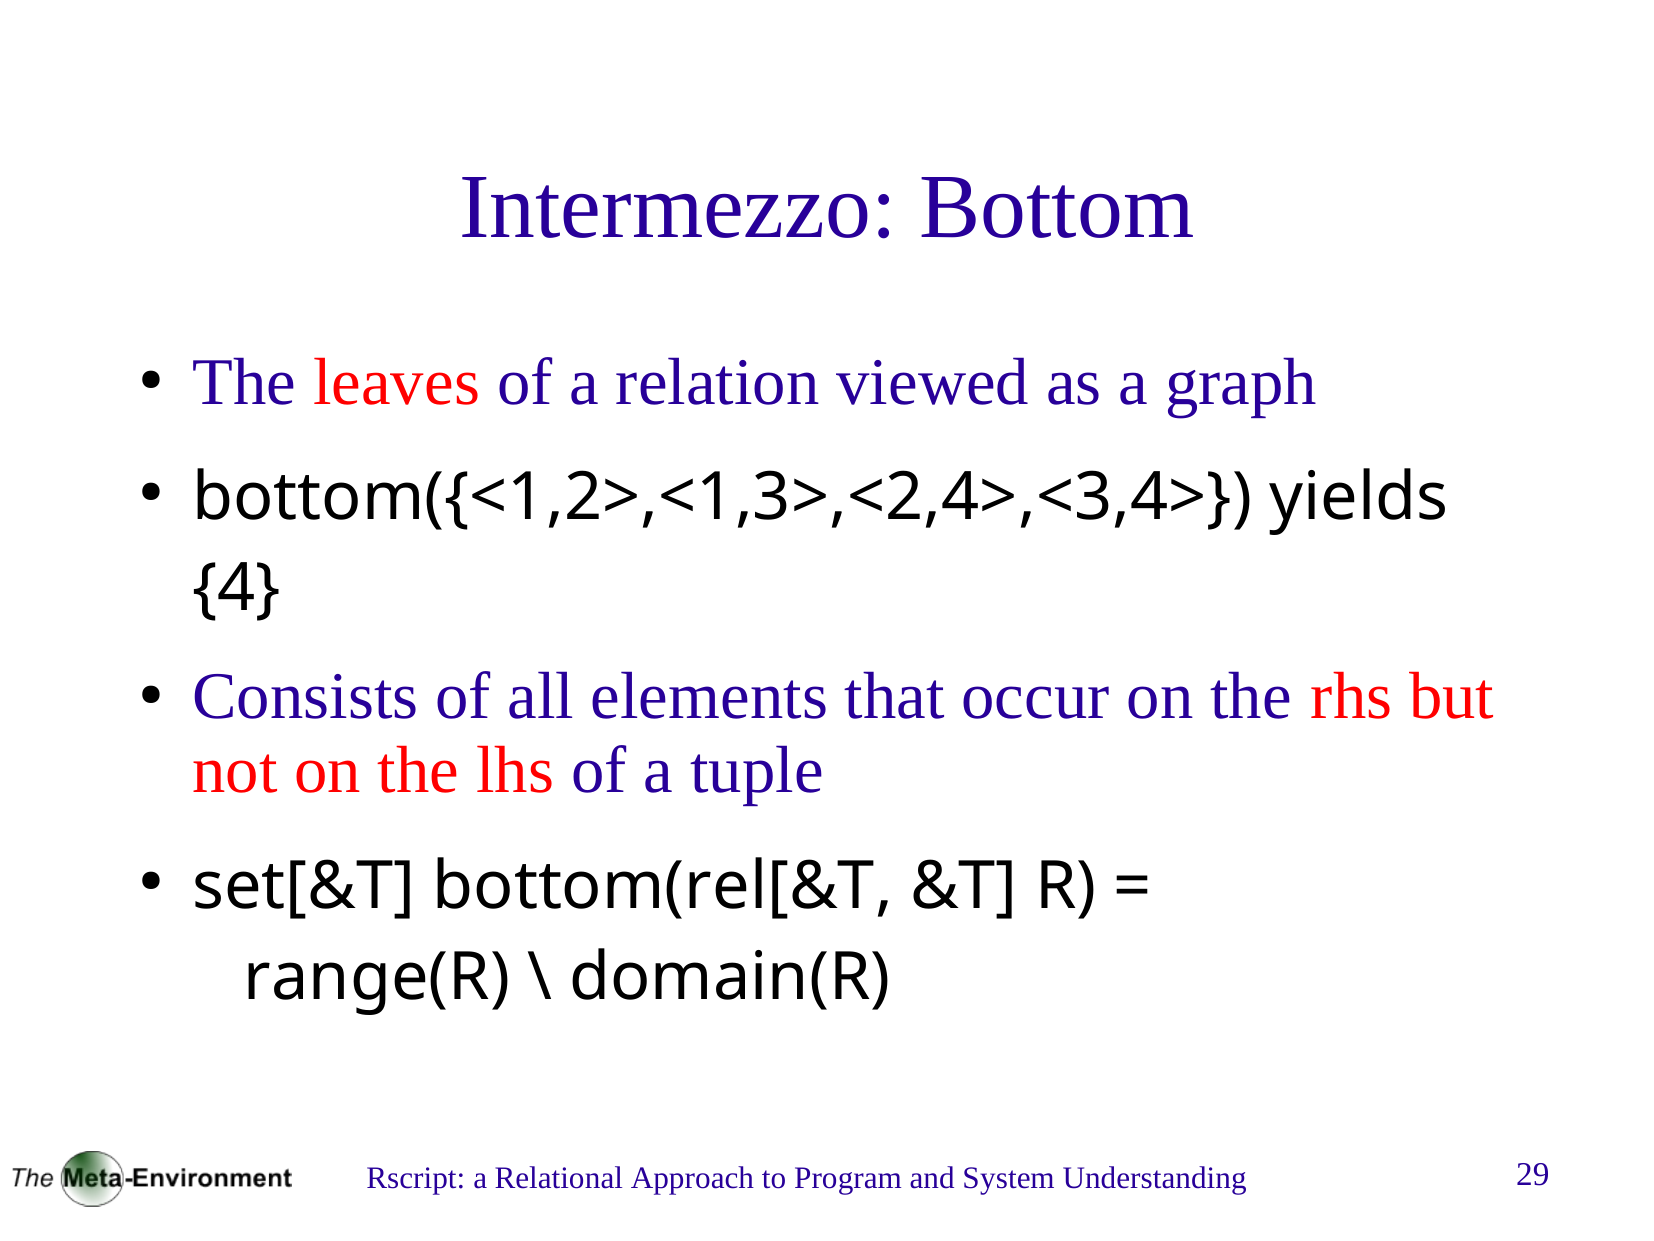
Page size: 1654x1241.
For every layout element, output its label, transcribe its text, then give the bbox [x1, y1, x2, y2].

title Intermezzo: Bottom [121, 102, 1534, 311]
picture [12, 1151, 292, 1207]
list The leaves of a relation viewed as a graph bottom({<1,2>,<1,3>,<2,4>,<3,4>}) yields {4} Consists of all elements that occur on the rhs but not on the lhs of a tuple set[&T] bottom(rel[&T, &T] R) = range(R) \ domain(R) [121, 344, 1534, 1127]
